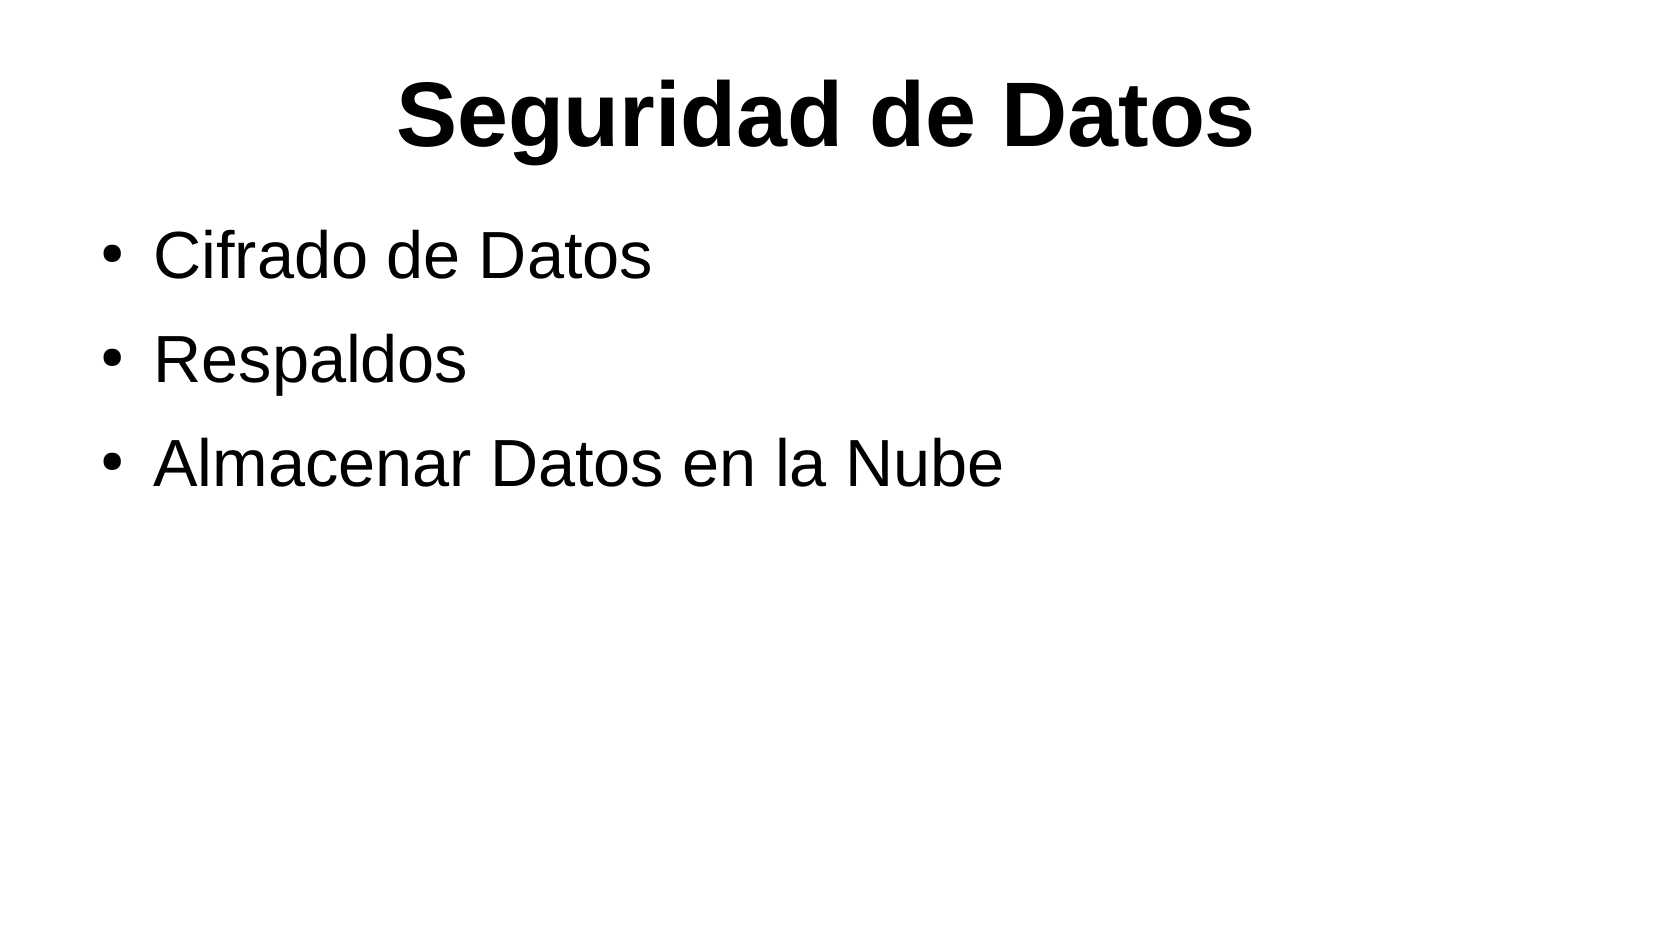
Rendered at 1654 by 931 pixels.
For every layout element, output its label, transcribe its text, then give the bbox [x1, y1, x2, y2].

list Cifrado de Datos Respaldos Almacenar Datos en la Nube [82, 217, 1571, 758]
title Seguridad de Datos [82, 37, 1571, 193]
